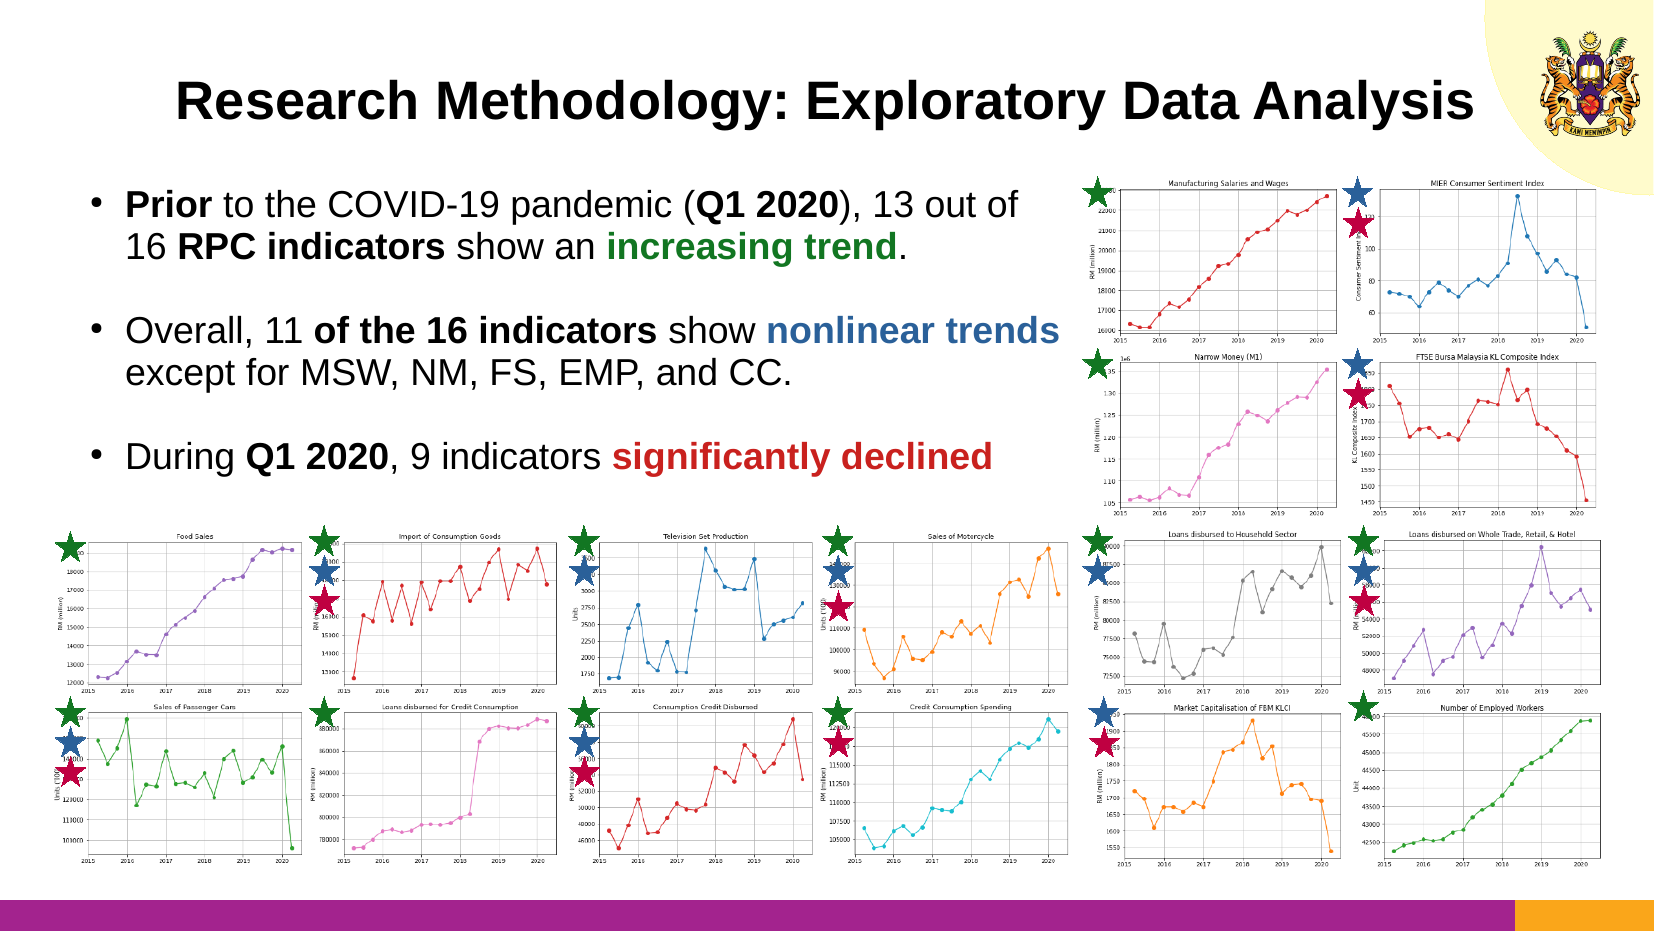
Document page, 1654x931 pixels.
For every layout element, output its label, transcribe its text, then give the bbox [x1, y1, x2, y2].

text_box [822, 525, 853, 556]
text_box [1348, 525, 1379, 556]
picture [44, 528, 1080, 869]
text_box [1343, 207, 1374, 238]
text_box [309, 525, 340, 556]
picture [1086, 528, 1096, 536]
text_box [1088, 696, 1119, 727]
text_box [822, 696, 853, 727]
text_box [569, 756, 600, 787]
text_box [1484, 0, 1654, 196]
text_box [1082, 525, 1113, 556]
text_box [568, 696, 600, 727]
text_box [1348, 690, 1379, 721]
text_box [0, 900, 1654, 931]
picture [1540, 30, 1642, 137]
picture [1086, 528, 1606, 874]
text_box [55, 531, 86, 562]
text_box [569, 555, 600, 586]
text_box [1089, 726, 1120, 757]
text_box [569, 726, 600, 757]
text_box [309, 696, 340, 727]
text_box [823, 726, 854, 757]
text_box [55, 696, 86, 727]
text_box [1082, 348, 1113, 379]
text_box [823, 555, 854, 586]
text_box Research Methodology: Exploratory Data Analysis [0, 26, 1573, 176]
text_box [309, 584, 340, 615]
text_box [1349, 585, 1380, 616]
text_box [1082, 554, 1113, 586]
text_box [568, 525, 600, 556]
text_box [55, 756, 86, 787]
text_box Prior to the COVID-19 pandemic (Q1 2020), 13 out of 16 RPC indicators show an increasing trend. Overall, 11 of the 16 indicators show nonlinear trends except for MSW, NM, FS, EMP, and CC. During Q1 2020, 9 indicators significantly declined [75, 175, 1080, 527]
text_box [1348, 554, 1379, 586]
picture [1080, 177, 1606, 523]
text_box [1342, 176, 1373, 207]
text_box [1342, 348, 1373, 379]
text_box [823, 590, 854, 621]
text_box [55, 726, 86, 757]
text_box [1343, 378, 1374, 409]
text_box [309, 555, 340, 586]
text_box [1082, 176, 1113, 207]
